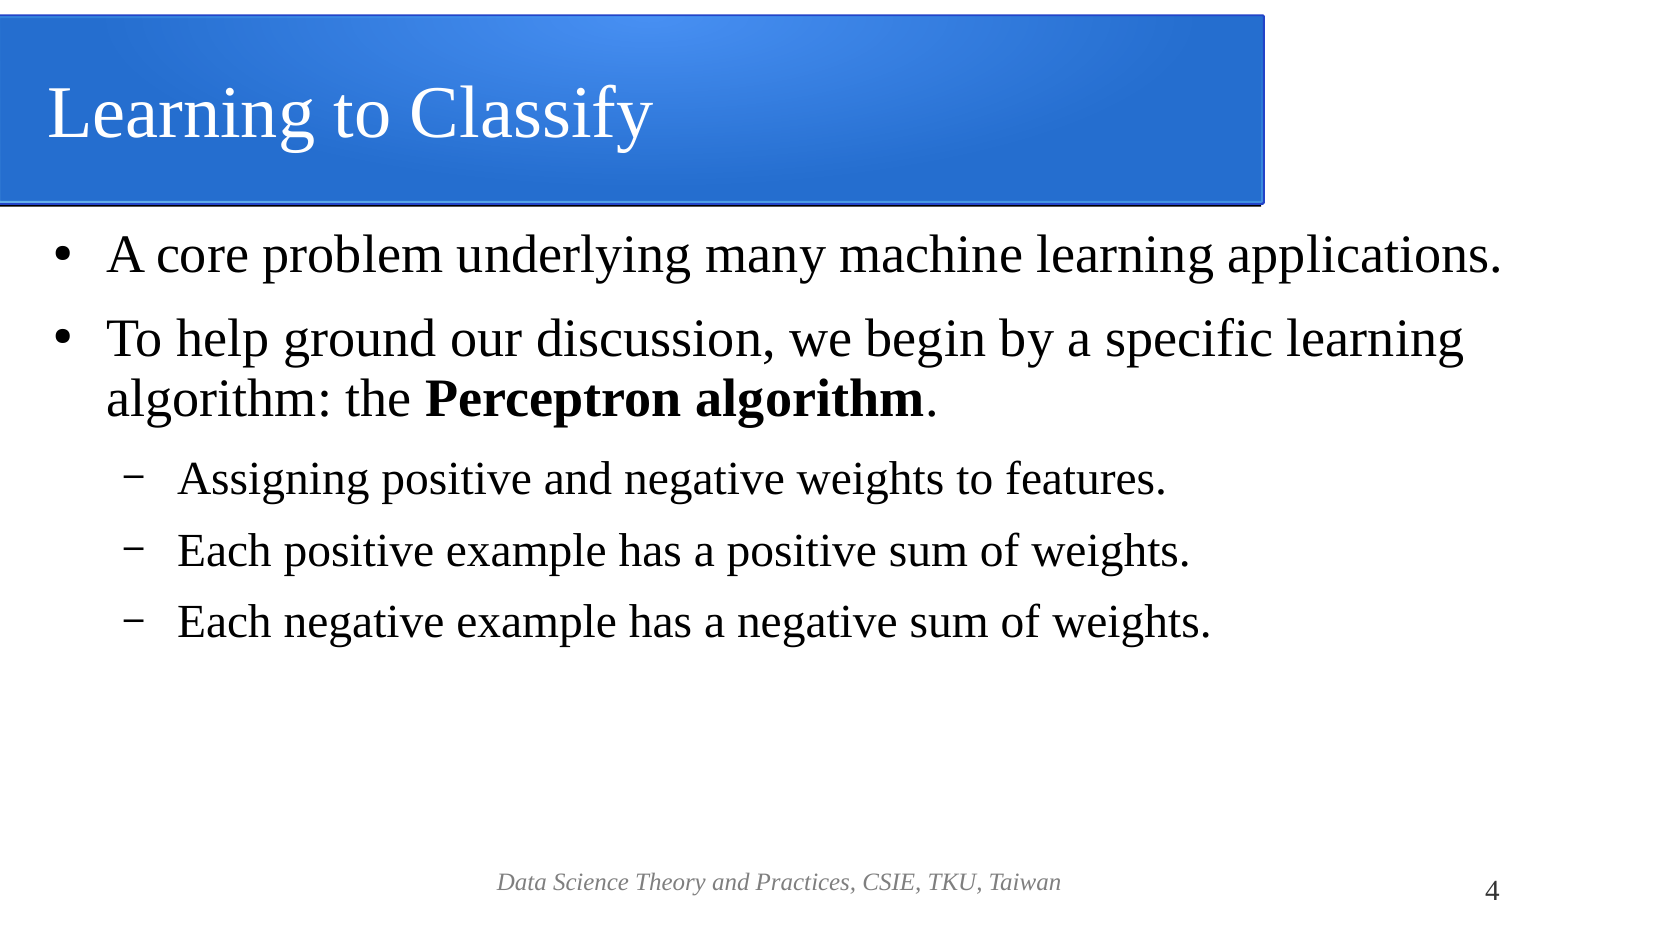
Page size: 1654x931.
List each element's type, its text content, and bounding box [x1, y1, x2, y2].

title Learning to Classify [47, 35, 1199, 189]
list A core problem underlying many machine learning applications. To help ground our discussion, we begin by a specific learning algorithm: the Perceptron algorithm. Assigning positive and negative weights to features. Each positive example has a positive sum of weights. Each negative example has a negative sum of weights. [35, 224, 1524, 764]
